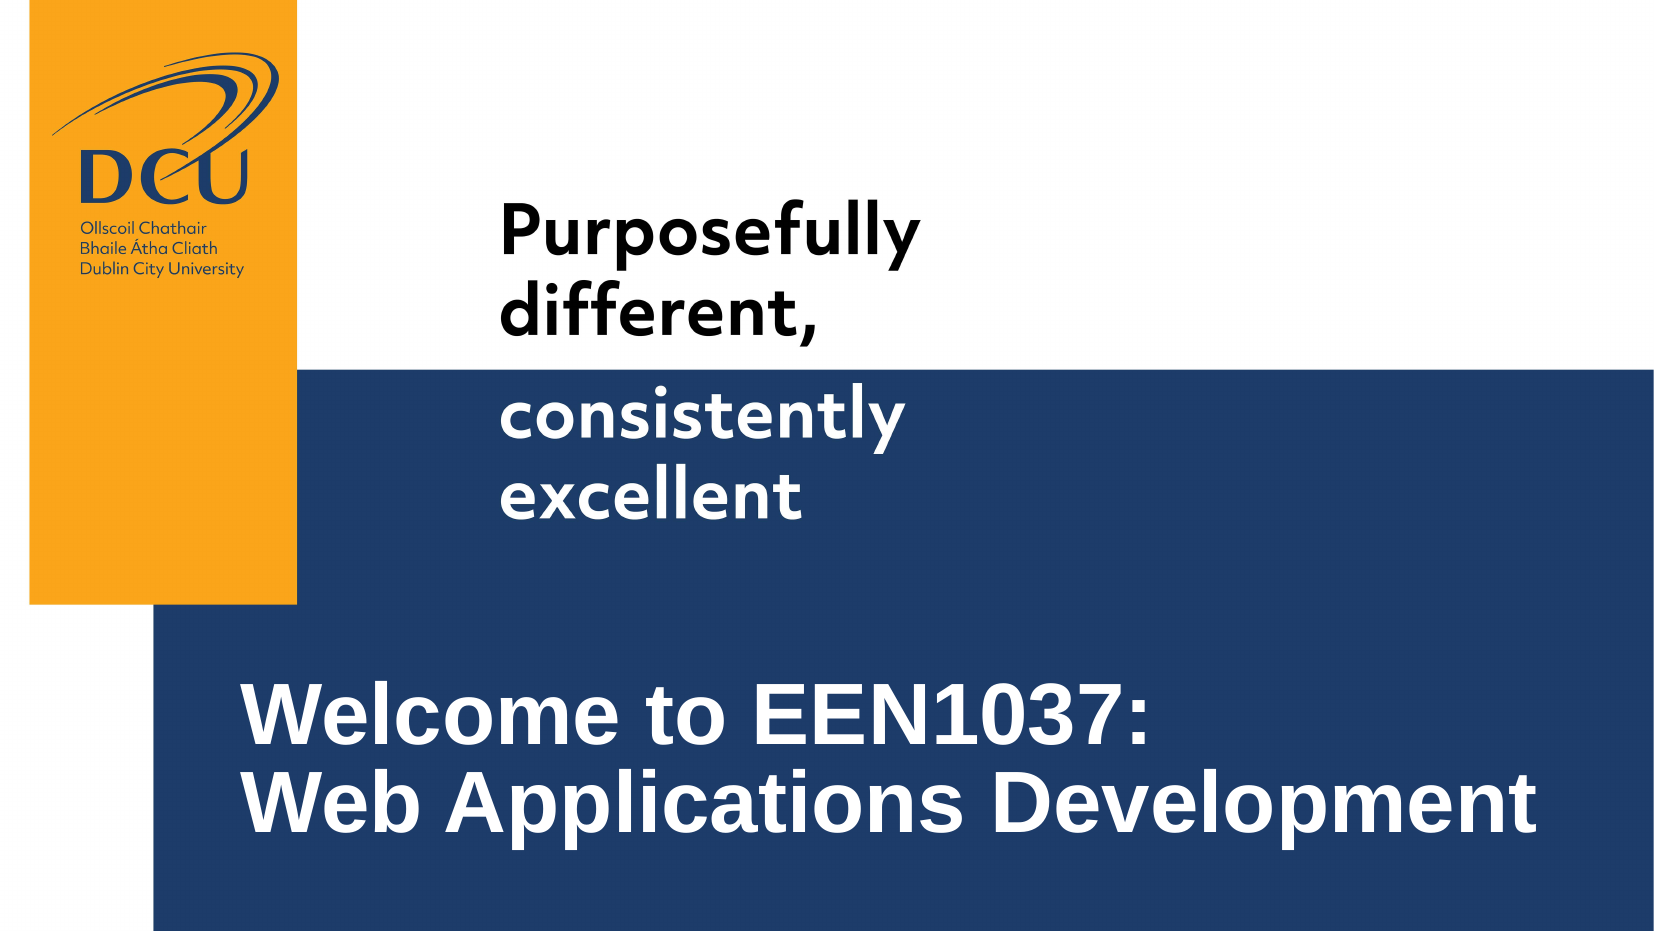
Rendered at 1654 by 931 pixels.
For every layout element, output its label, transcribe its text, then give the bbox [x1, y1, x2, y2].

title Welcome to EEN1037: Web Applications Development [225, 667, 1605, 882]
picture [0, 0, 1654, 931]
